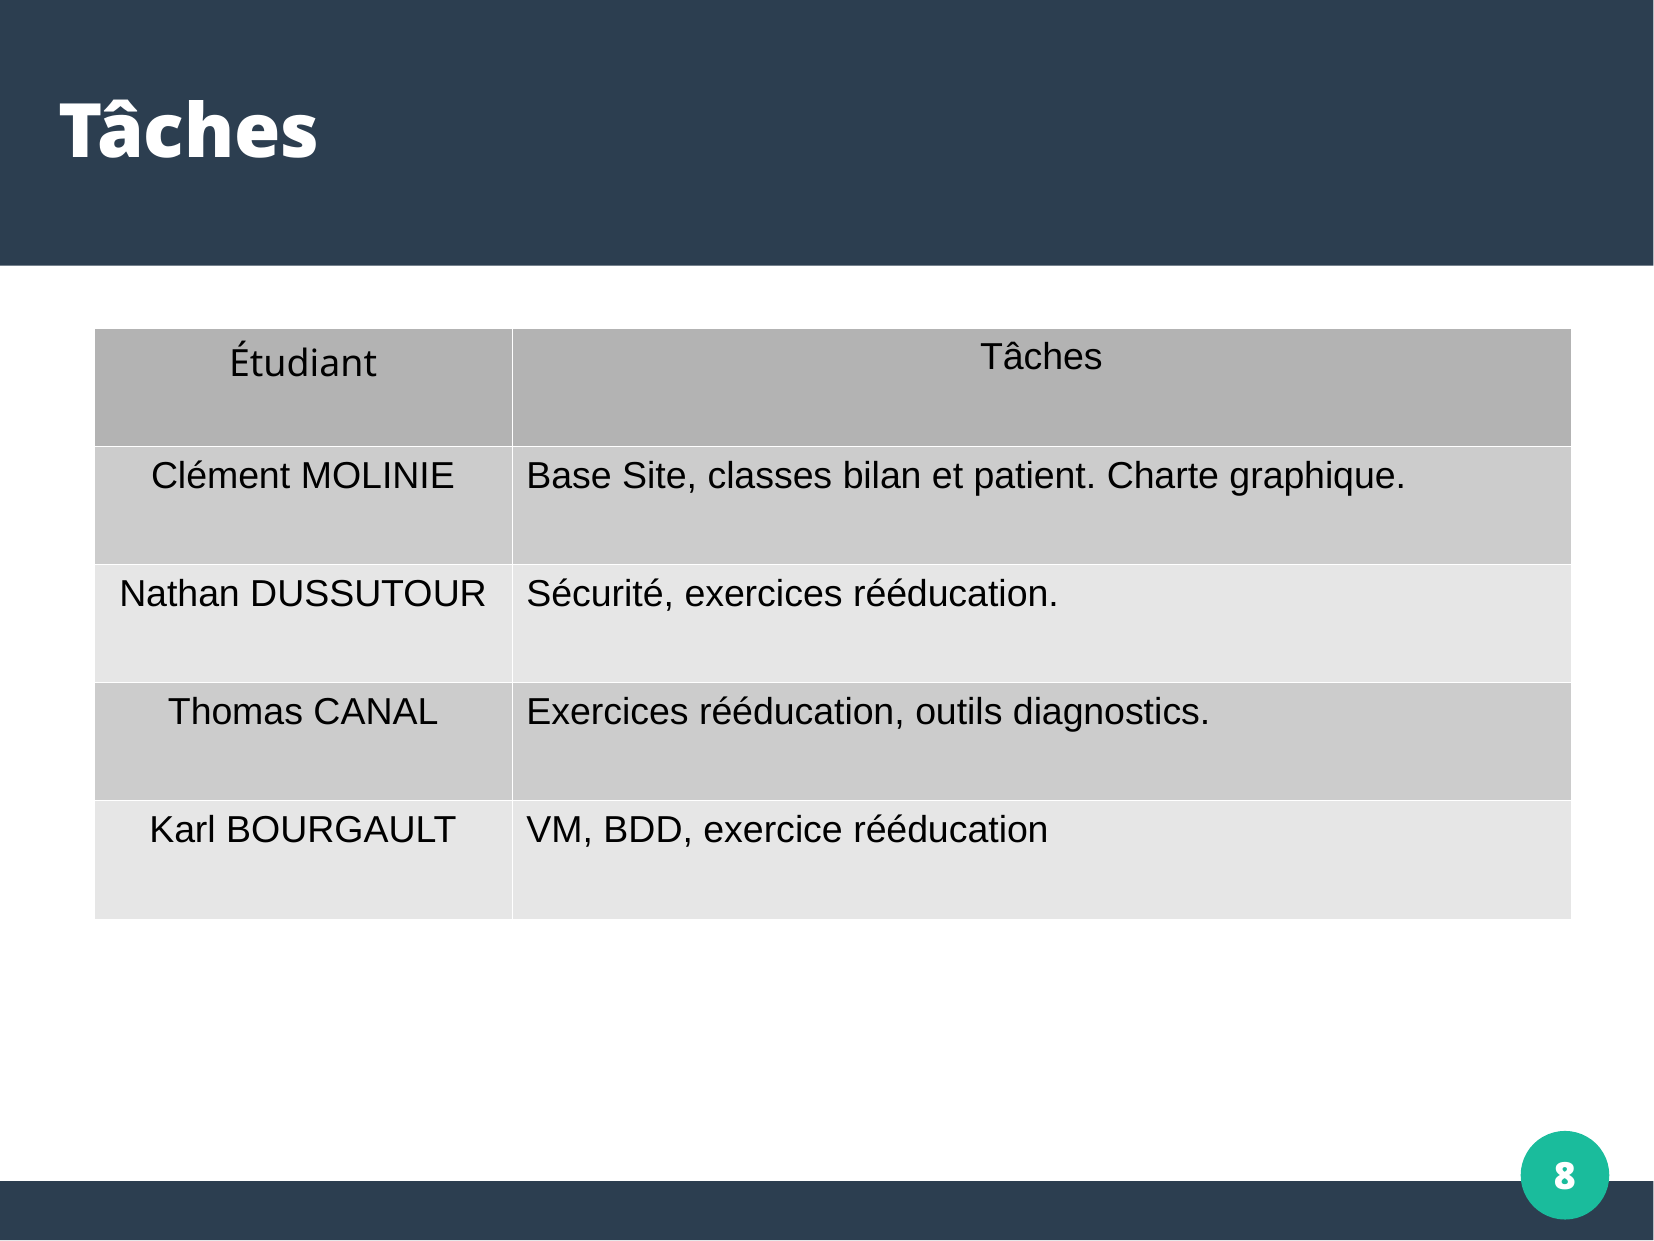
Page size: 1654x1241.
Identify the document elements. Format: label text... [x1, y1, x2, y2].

table_cell Karl BOURGAULT [95, 801, 512, 919]
table_header Étudiant [95, 329, 512, 446]
table_header Tâches [513, 329, 1571, 446]
table_cell Nathan DUSSUTOUR [95, 565, 512, 682]
table_cell VM, BDD, exercice rééducation [513, 801, 1571, 919]
table_cell Thomas CANAL [95, 683, 512, 800]
table_cell Exercices rééducation, outils diagnostics. [513, 683, 1571, 800]
table_cell Sécurité, exercices rééducation. [513, 565, 1571, 682]
table_cell Clément MOLINIE [95, 447, 512, 564]
title Tâches [59, 49, 1595, 207]
table_cell Base Site, classes bilan et patient. Charte graphique. [513, 447, 1571, 564]
